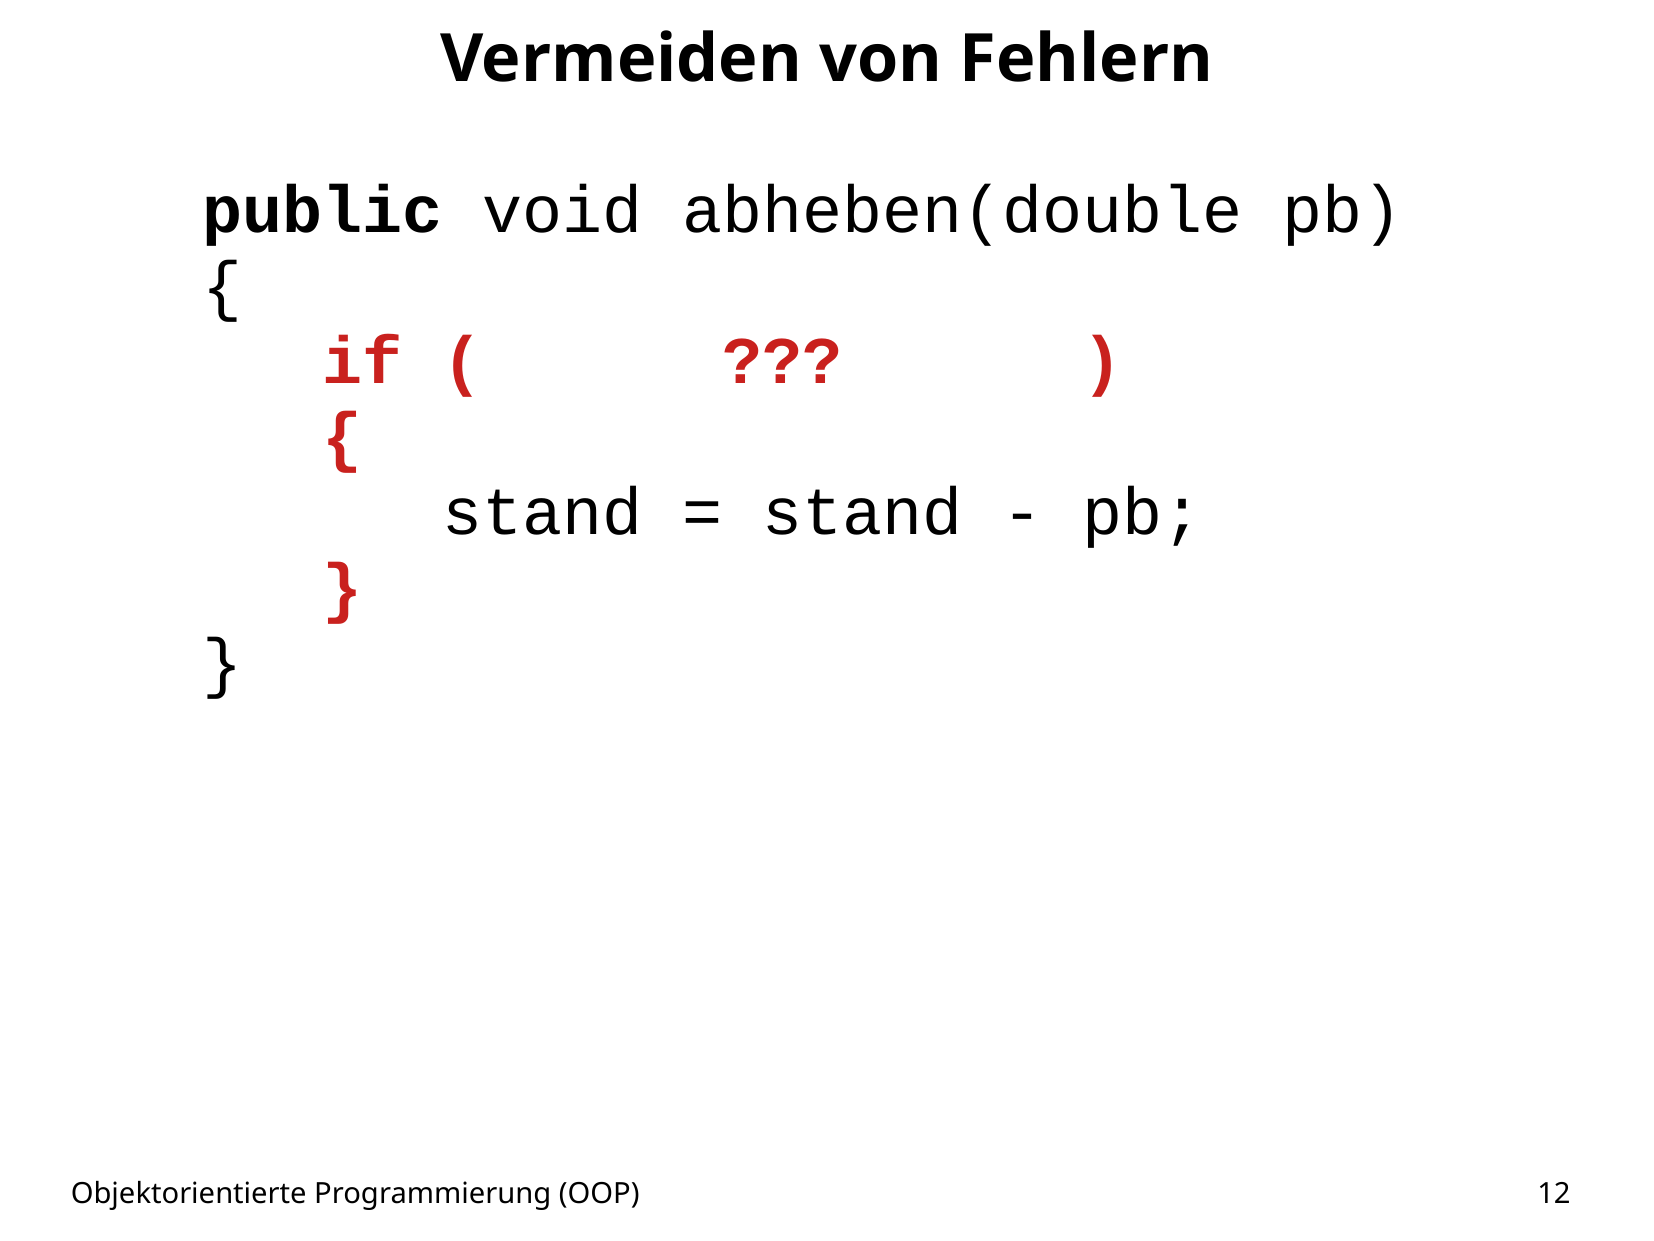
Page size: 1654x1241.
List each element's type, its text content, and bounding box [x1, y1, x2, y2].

title Vermeiden von Fehlern [0, 5, 1654, 107]
list public void abheben(double pb) { if ( ??? ) { stand = stand - pb; } } [82, 177, 1548, 1146]
